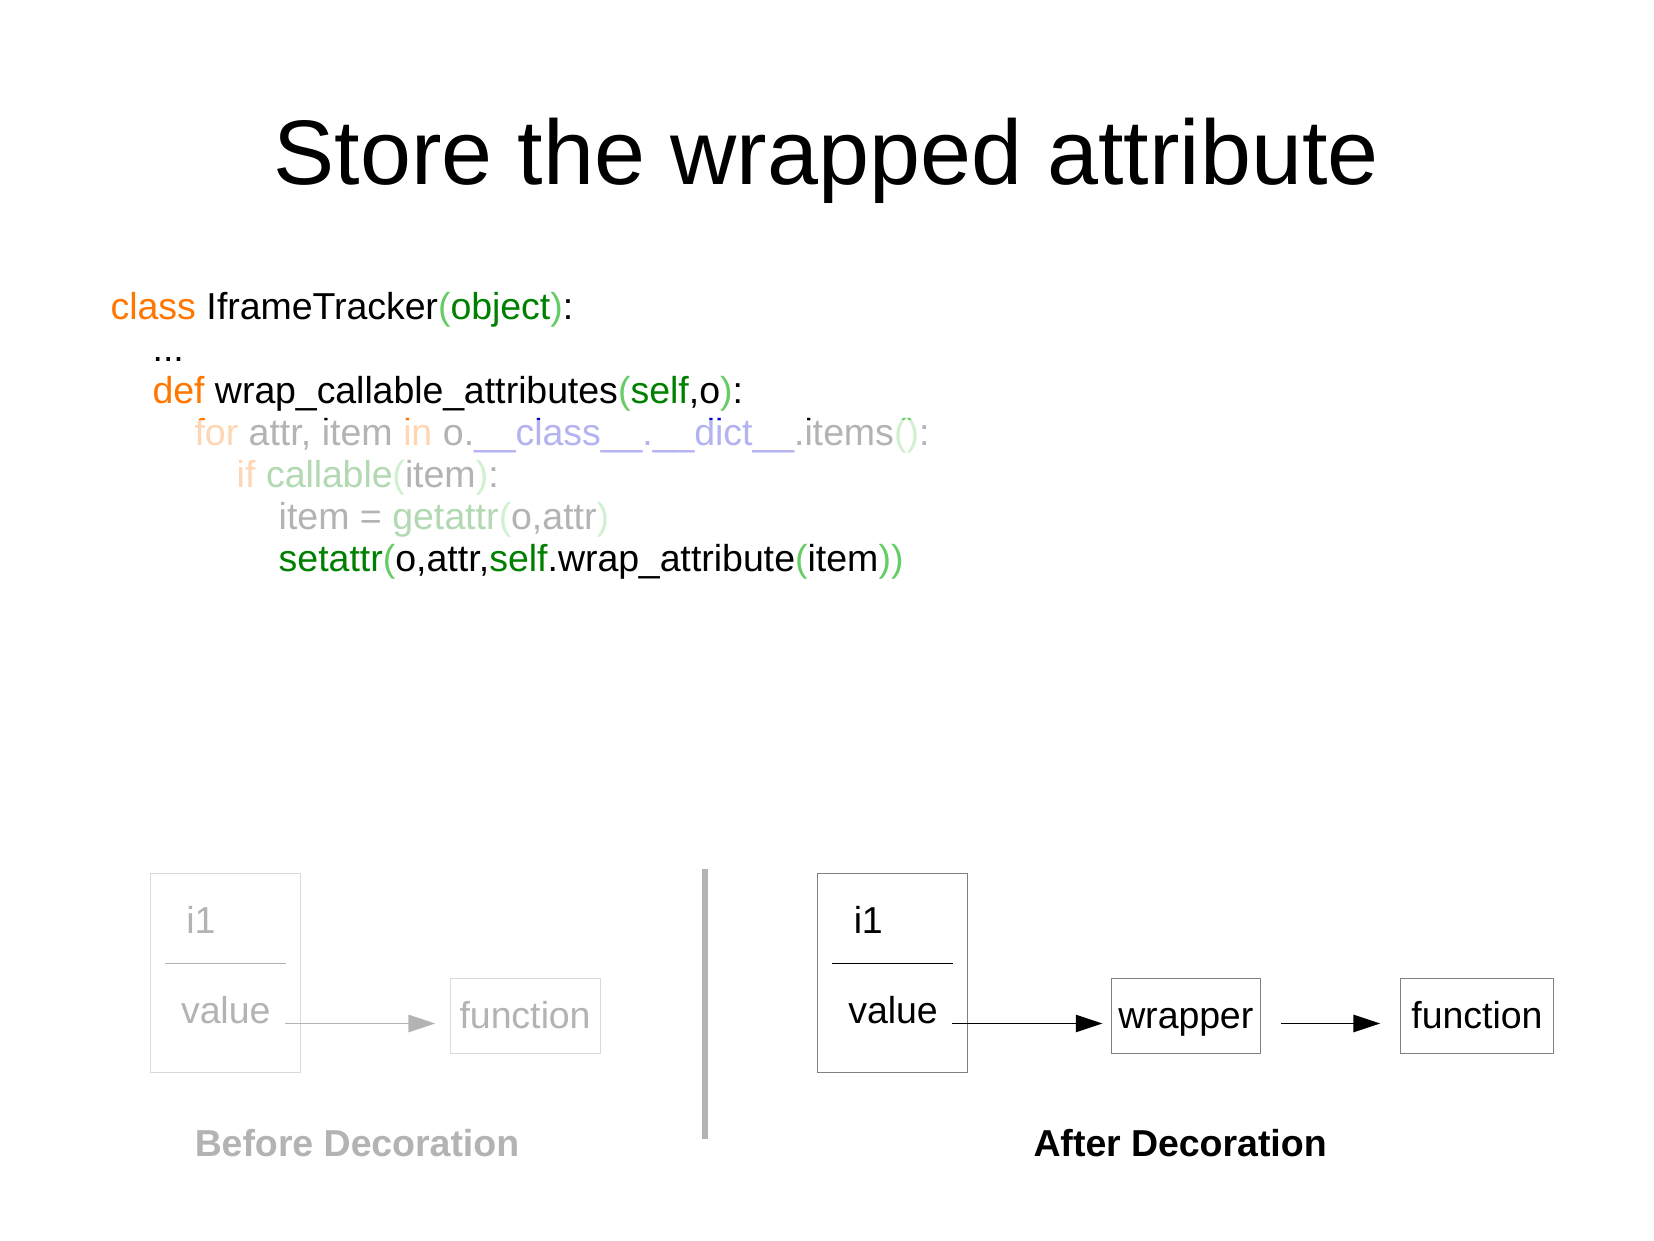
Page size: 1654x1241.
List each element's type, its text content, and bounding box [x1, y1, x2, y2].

title Store the wrapped attribute [82, 49, 1571, 257]
text_box After Decoration [1018, 1114, 1342, 1172]
text_box [145, 420, 941, 541]
text_box i1 [838, 891, 898, 949]
text_box value [833, 981, 953, 1039]
text_box function [1400, 978, 1554, 1054]
text_box class IframeTracker(object): ... def wrap_callable_attributes(self,o): for attr, item in o.__class__.__dict__.items(): if callable(item): item = getattr(o,attr) setattr(o,attr,self.wrap_attribute(item)) [95, 278, 945, 630]
text_box [120, 840, 721, 1186]
text_box wrapper [1111, 978, 1261, 1054]
text_box [817, 873, 968, 1073]
